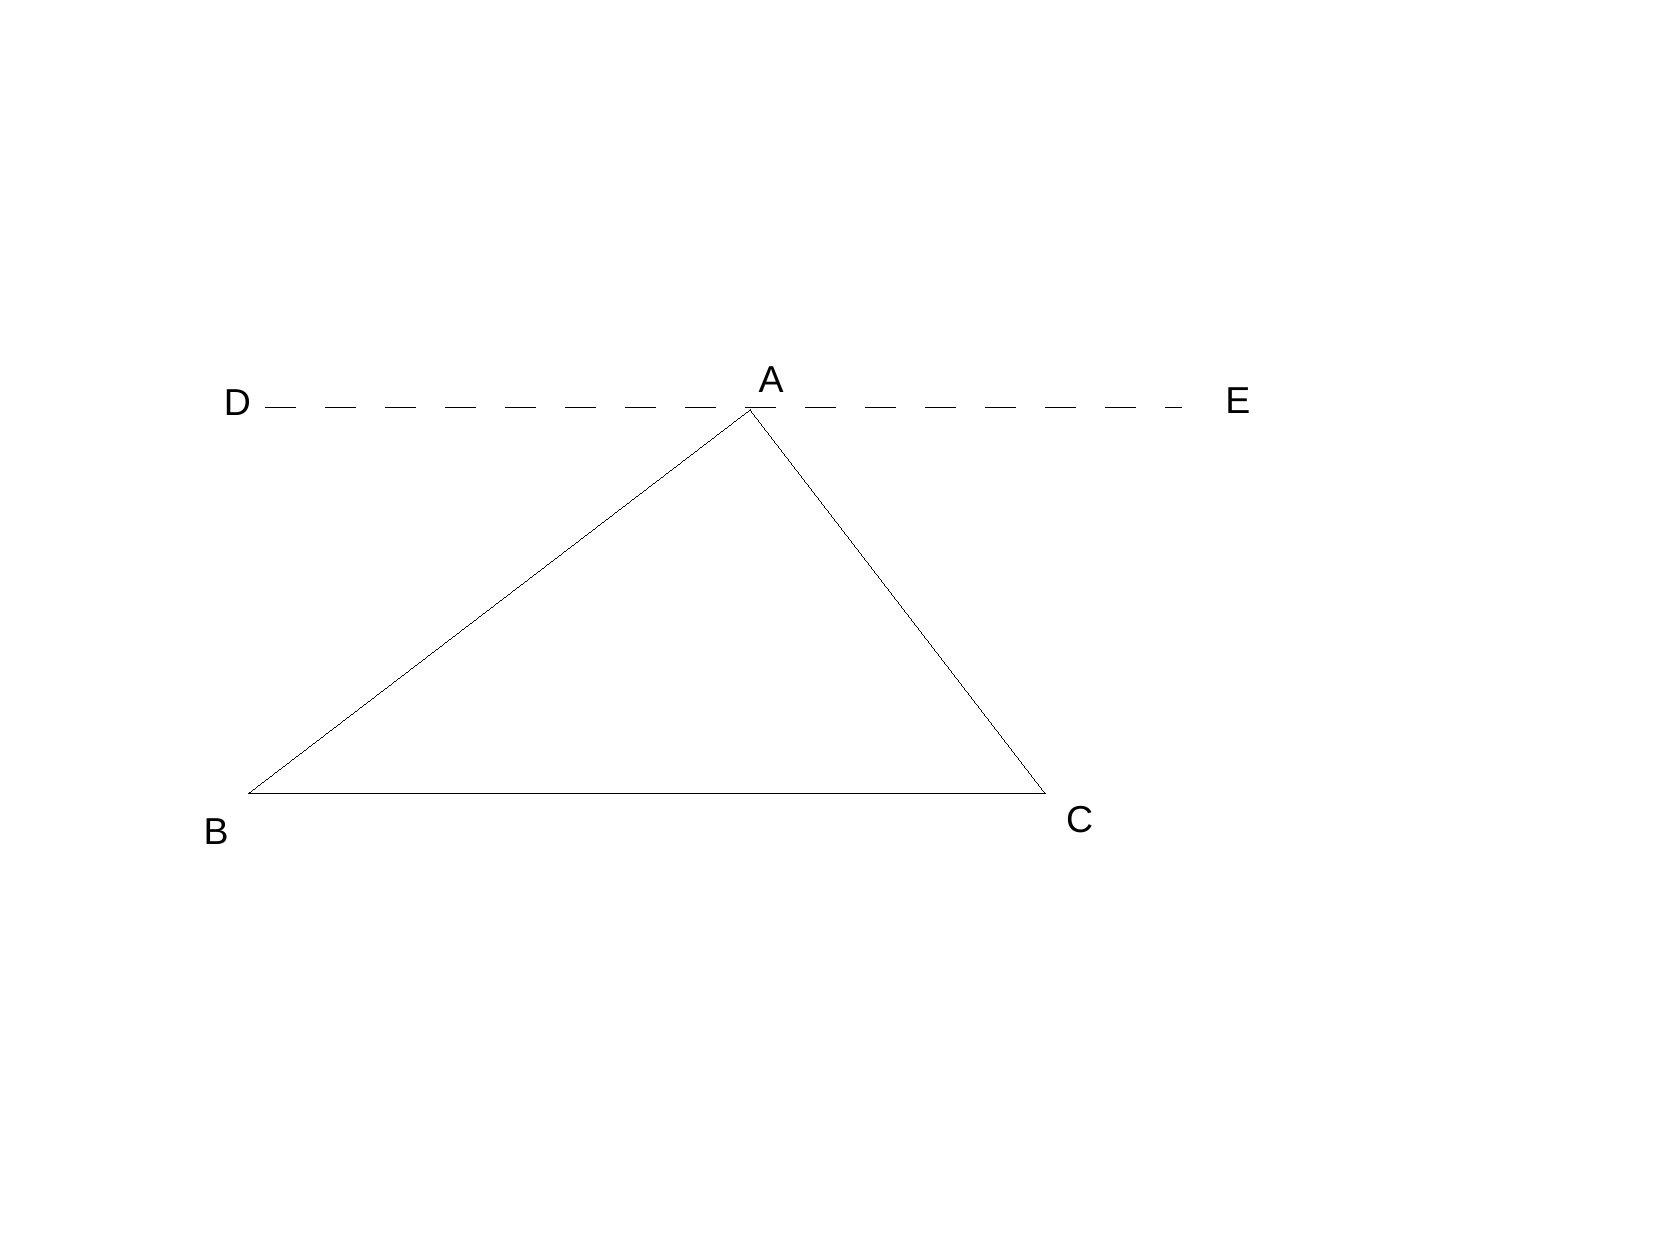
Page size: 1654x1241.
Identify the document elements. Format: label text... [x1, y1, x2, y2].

text_box A [743, 350, 799, 408]
text_box B [188, 803, 244, 861]
text_box E [1210, 372, 1266, 432]
text_box C [1051, 791, 1108, 849]
text_box D [209, 374, 266, 432]
